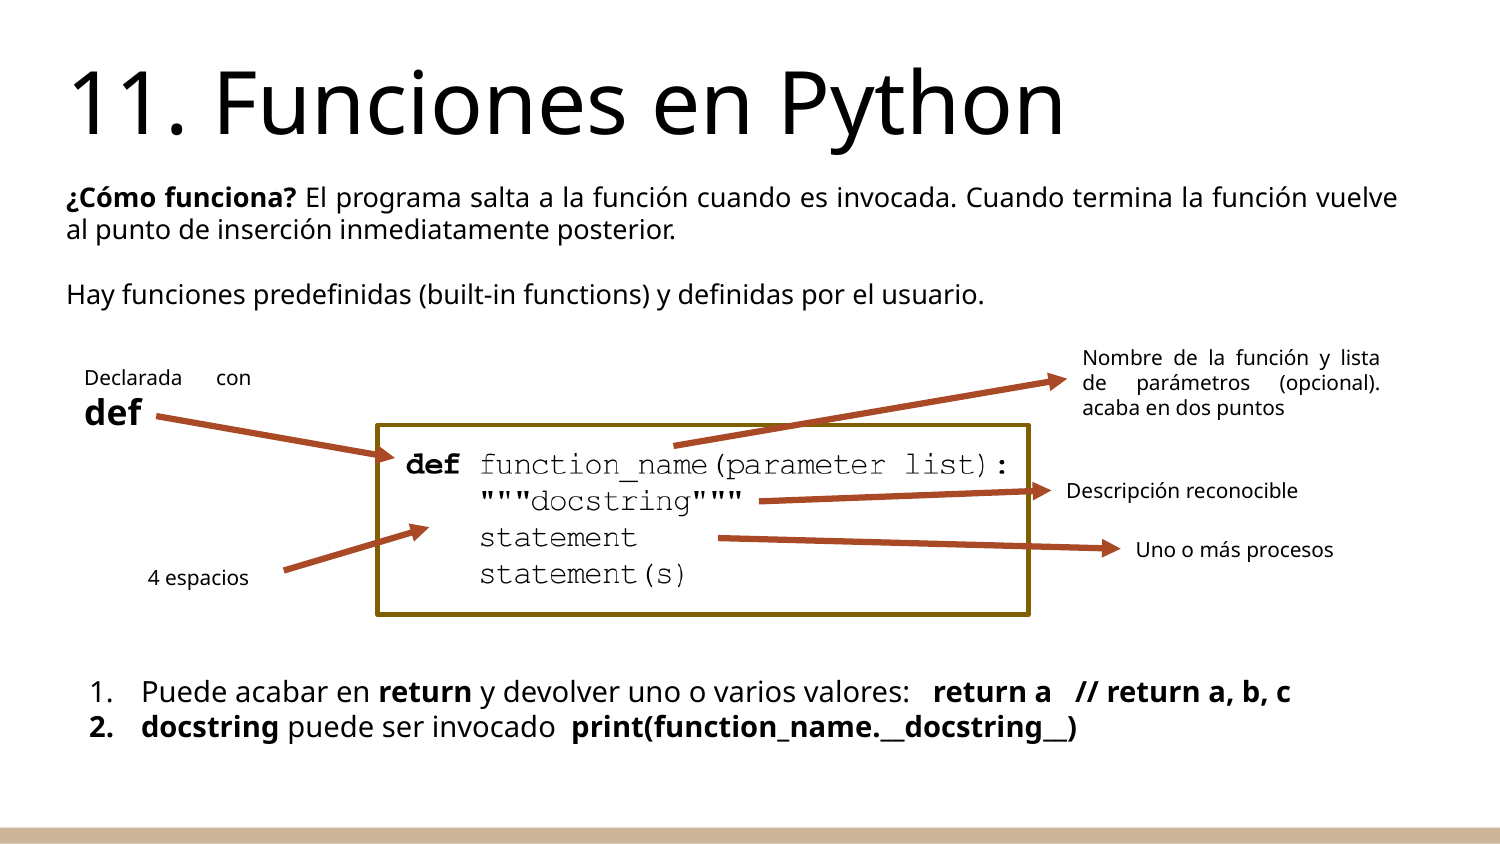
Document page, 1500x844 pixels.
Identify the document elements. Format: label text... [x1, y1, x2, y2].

text_box ¿Cómo funciona? El programa salta a la función cuando es invocada. Cuando termina la función vuelve al punto de inserción inmediatamente posterior. Hay funciones predefinidas (built-in functions) y definidas por el usuario. [51, 176, 1413, 347]
title 11. Funciones en Python [51, 30, 1449, 167]
text_box Nombre de la función y lista de parámetros (opcional). acaba en dos puntos [1067, 330, 1396, 434]
text_box Uno o más procesos [1120, 524, 1449, 574]
text_box Descripción reconocible [1051, 465, 1380, 516]
picture [379, 427, 1026, 613]
text_box Declarada con def [69, 346, 267, 451]
text_box Puede acabar en return y devolver uno o varios valores: return a // return a, b, c docstring puede ser invocado print(function_name.__docstring__) [51, 639, 1413, 811]
text_box 4 espacios [132, 551, 267, 602]
